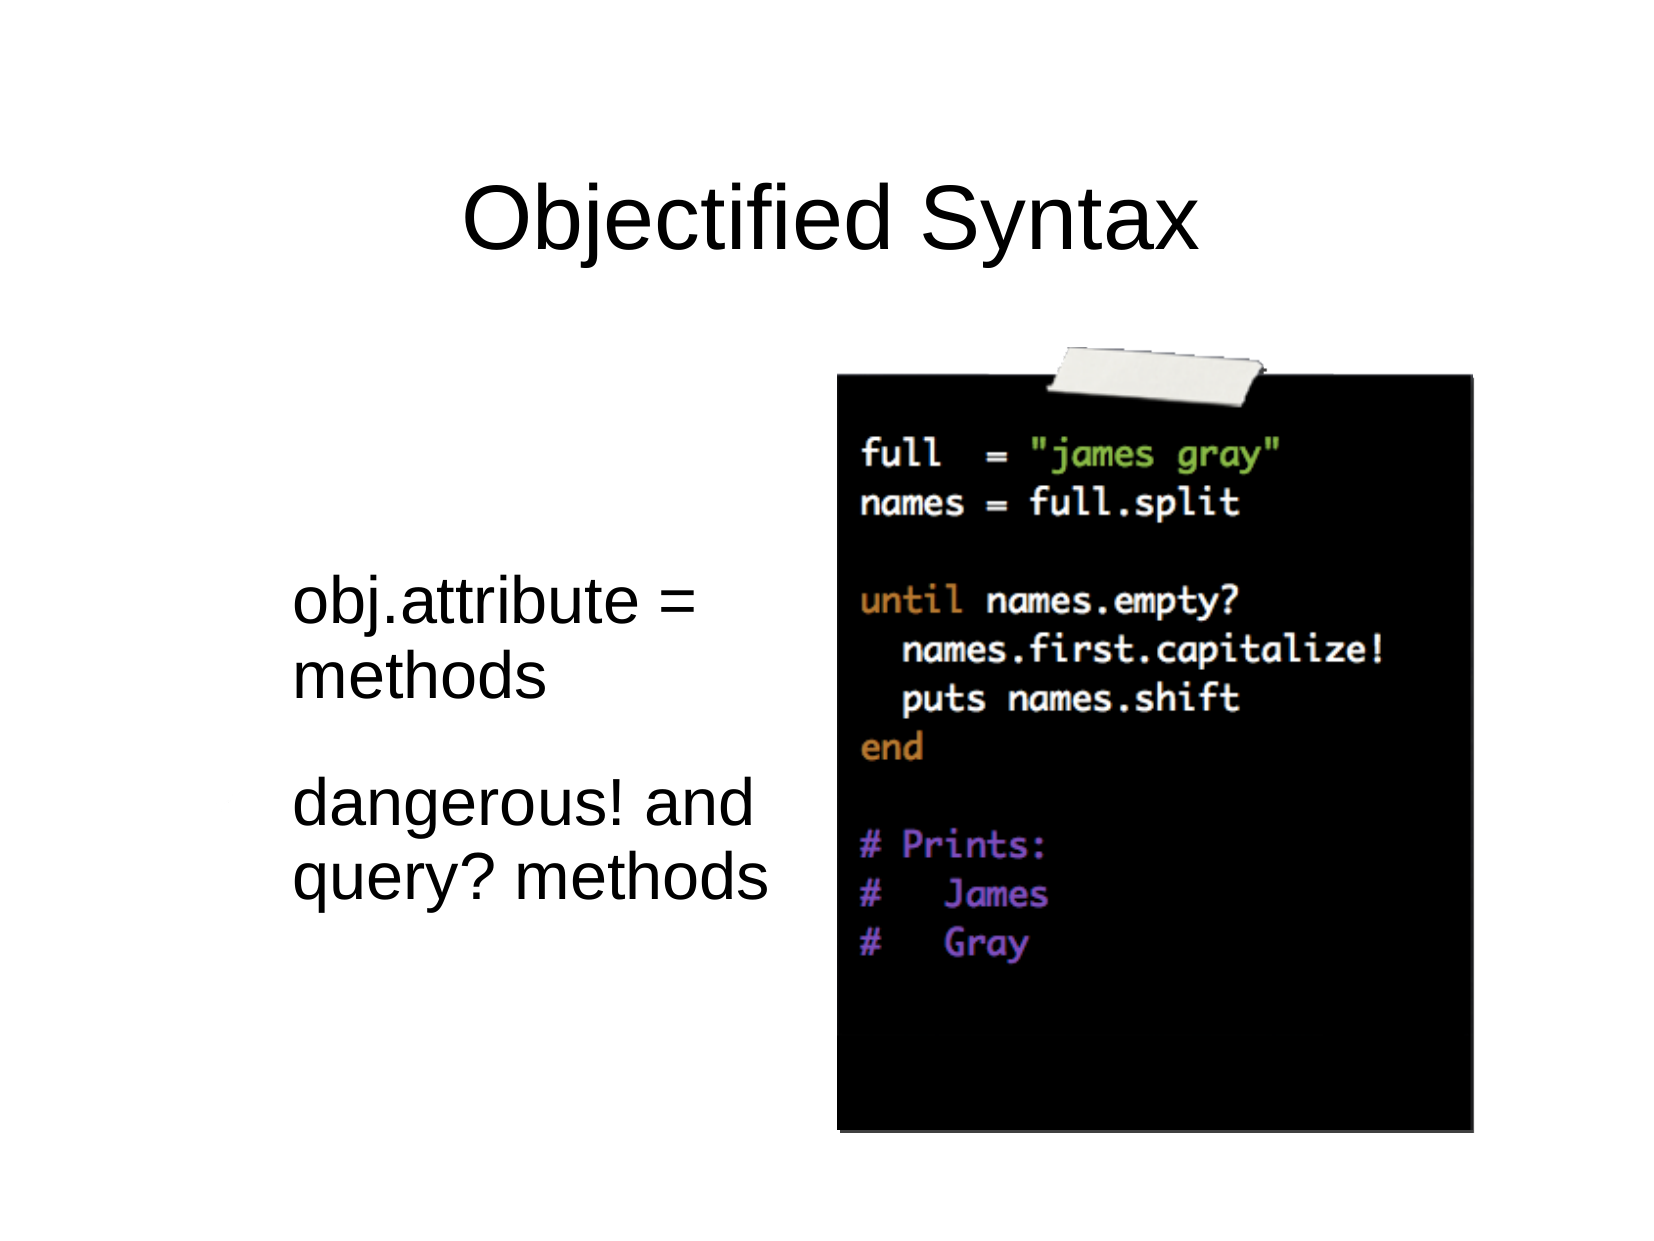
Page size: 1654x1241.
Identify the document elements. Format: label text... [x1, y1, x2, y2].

picture [837, 347, 1473, 1131]
list obj.attribute = methods dangerous! and query? methods [160, 360, 837, 1117]
title Objectified Syntax [204, 64, 1463, 371]
